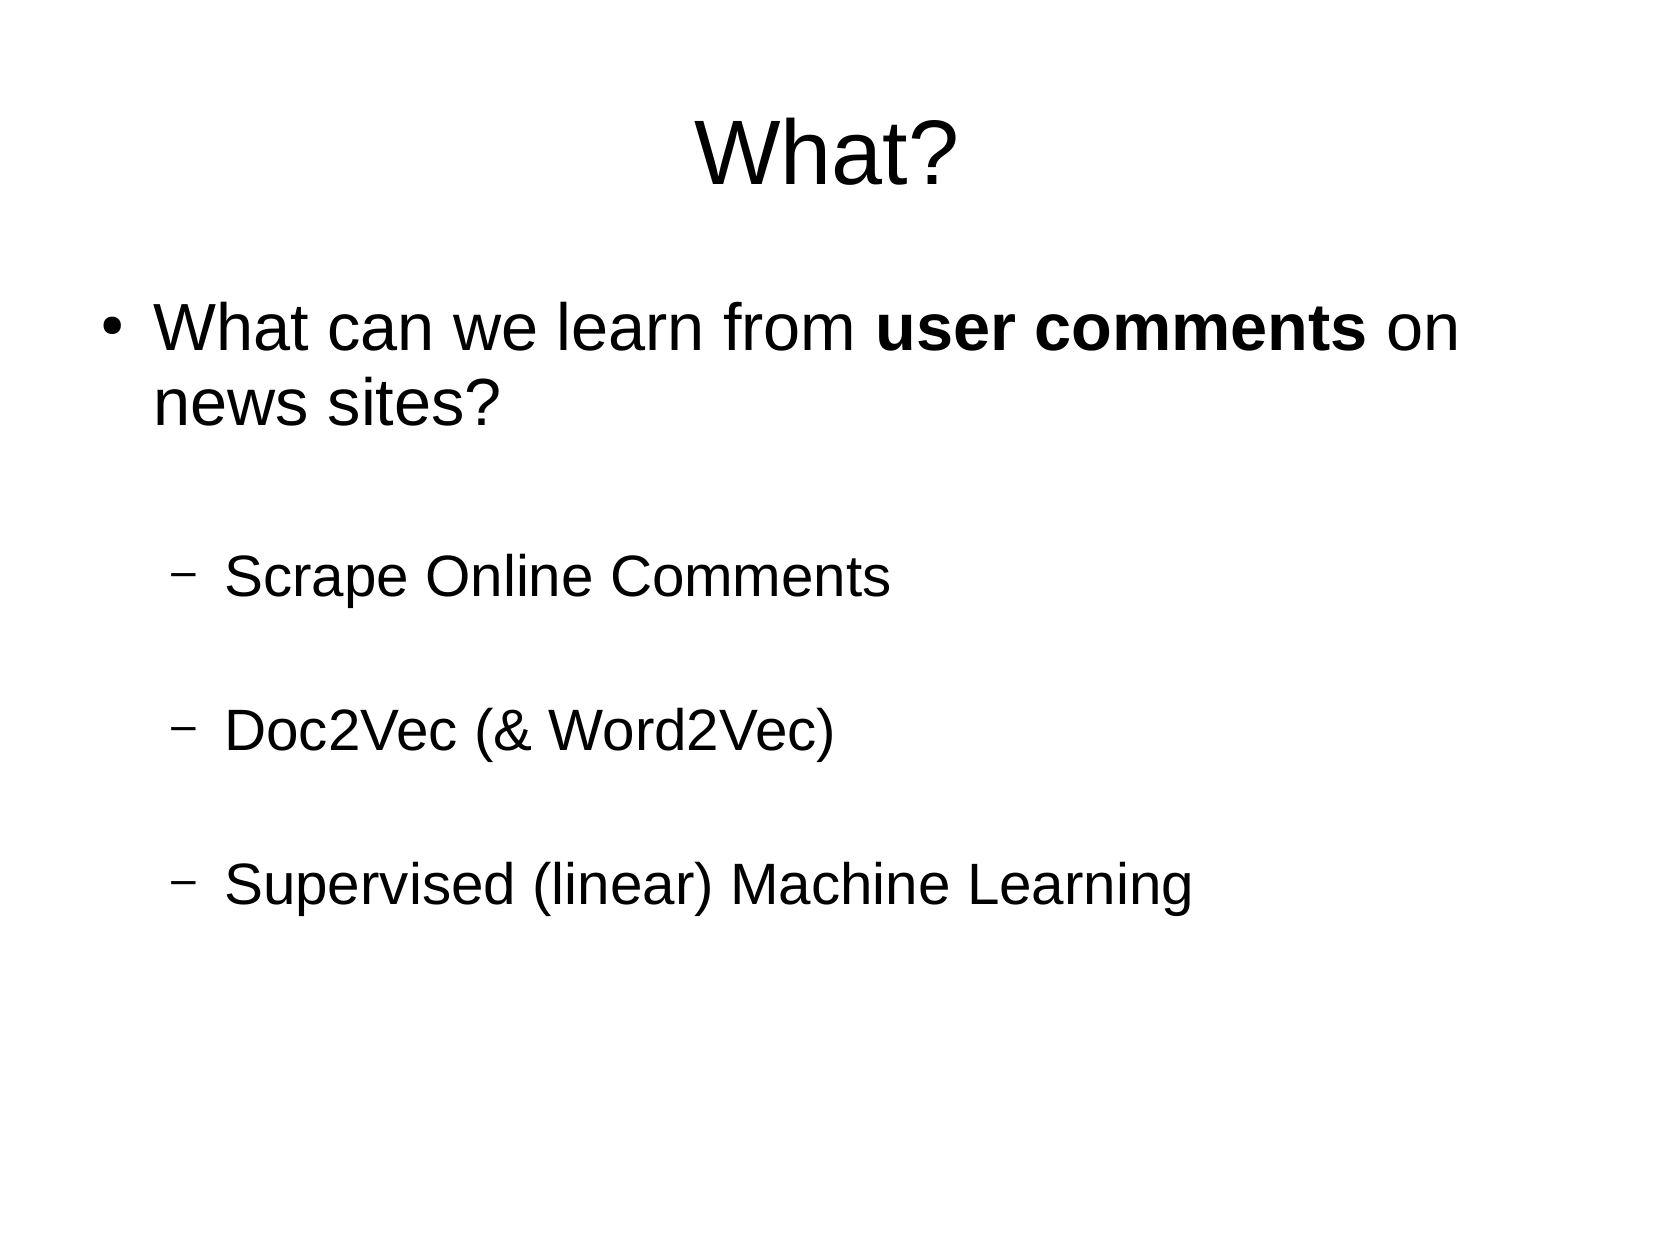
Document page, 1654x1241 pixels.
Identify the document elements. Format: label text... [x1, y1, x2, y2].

title What? [82, 49, 1571, 257]
list What can we learn from user comments on news sites? Scrape Online Comments Doc2Vec (& Word2Vec) Supervised (linear) Machine Learning [82, 290, 1571, 1010]
